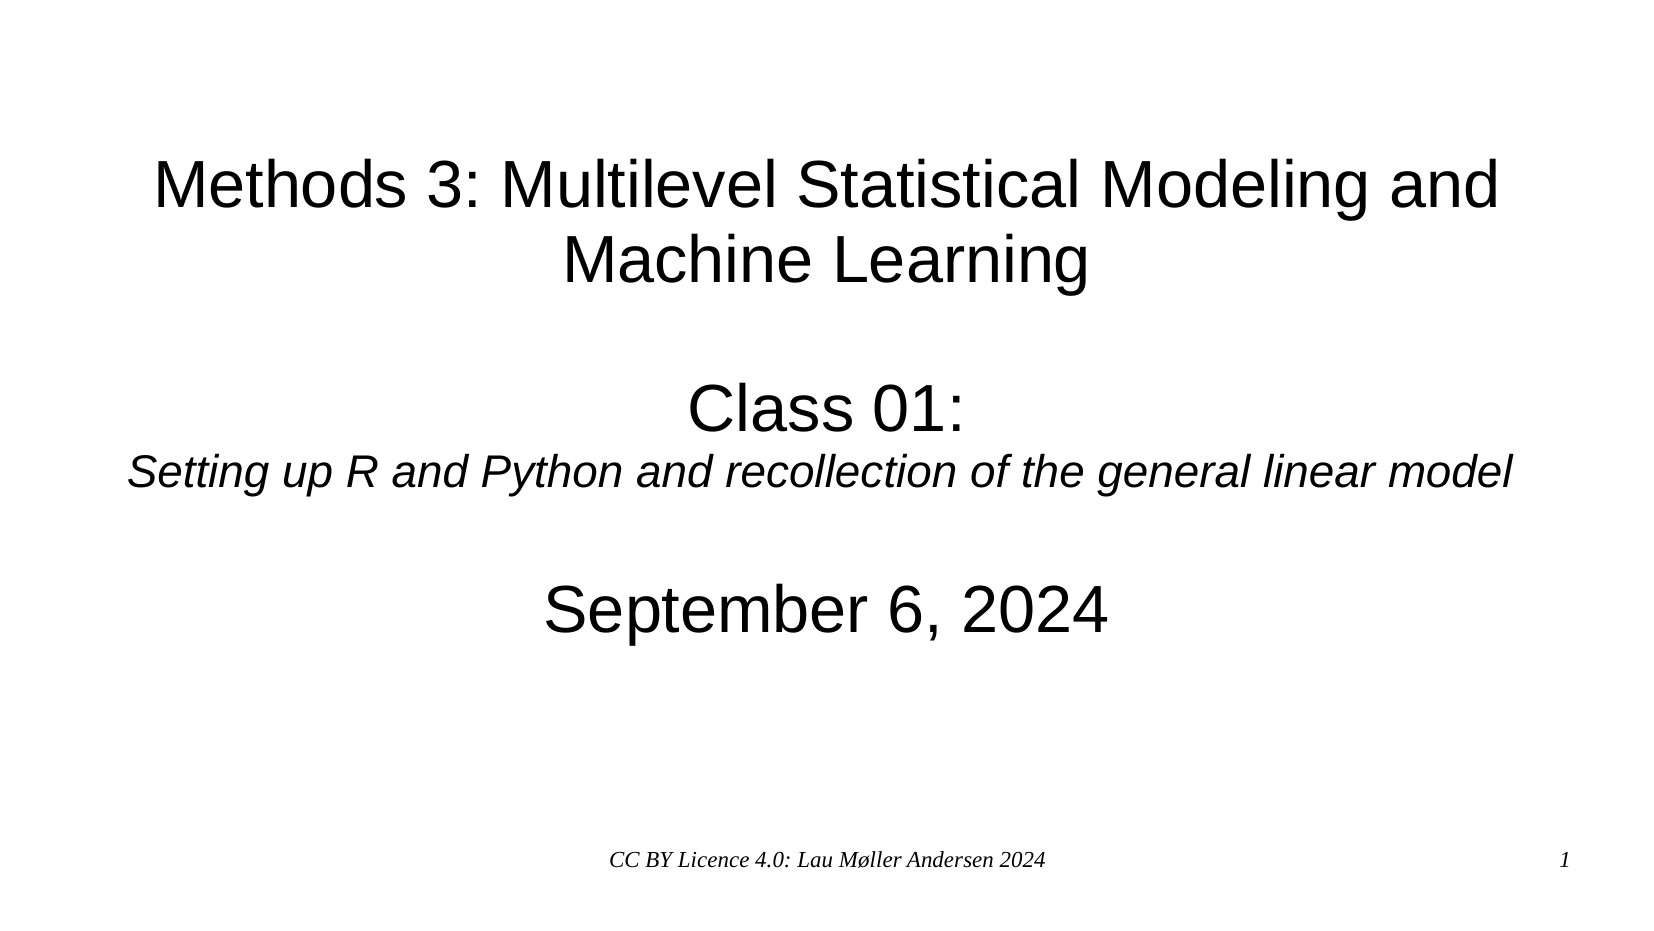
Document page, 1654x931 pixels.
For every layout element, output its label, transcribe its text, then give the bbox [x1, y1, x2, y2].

subtitle Methods 3: Multilevel Statistical Modeling and Machine Learning Class 01: Setting up R and Python and recollection of the general linear model September 6, 2024 [82, 37, 1571, 757]
